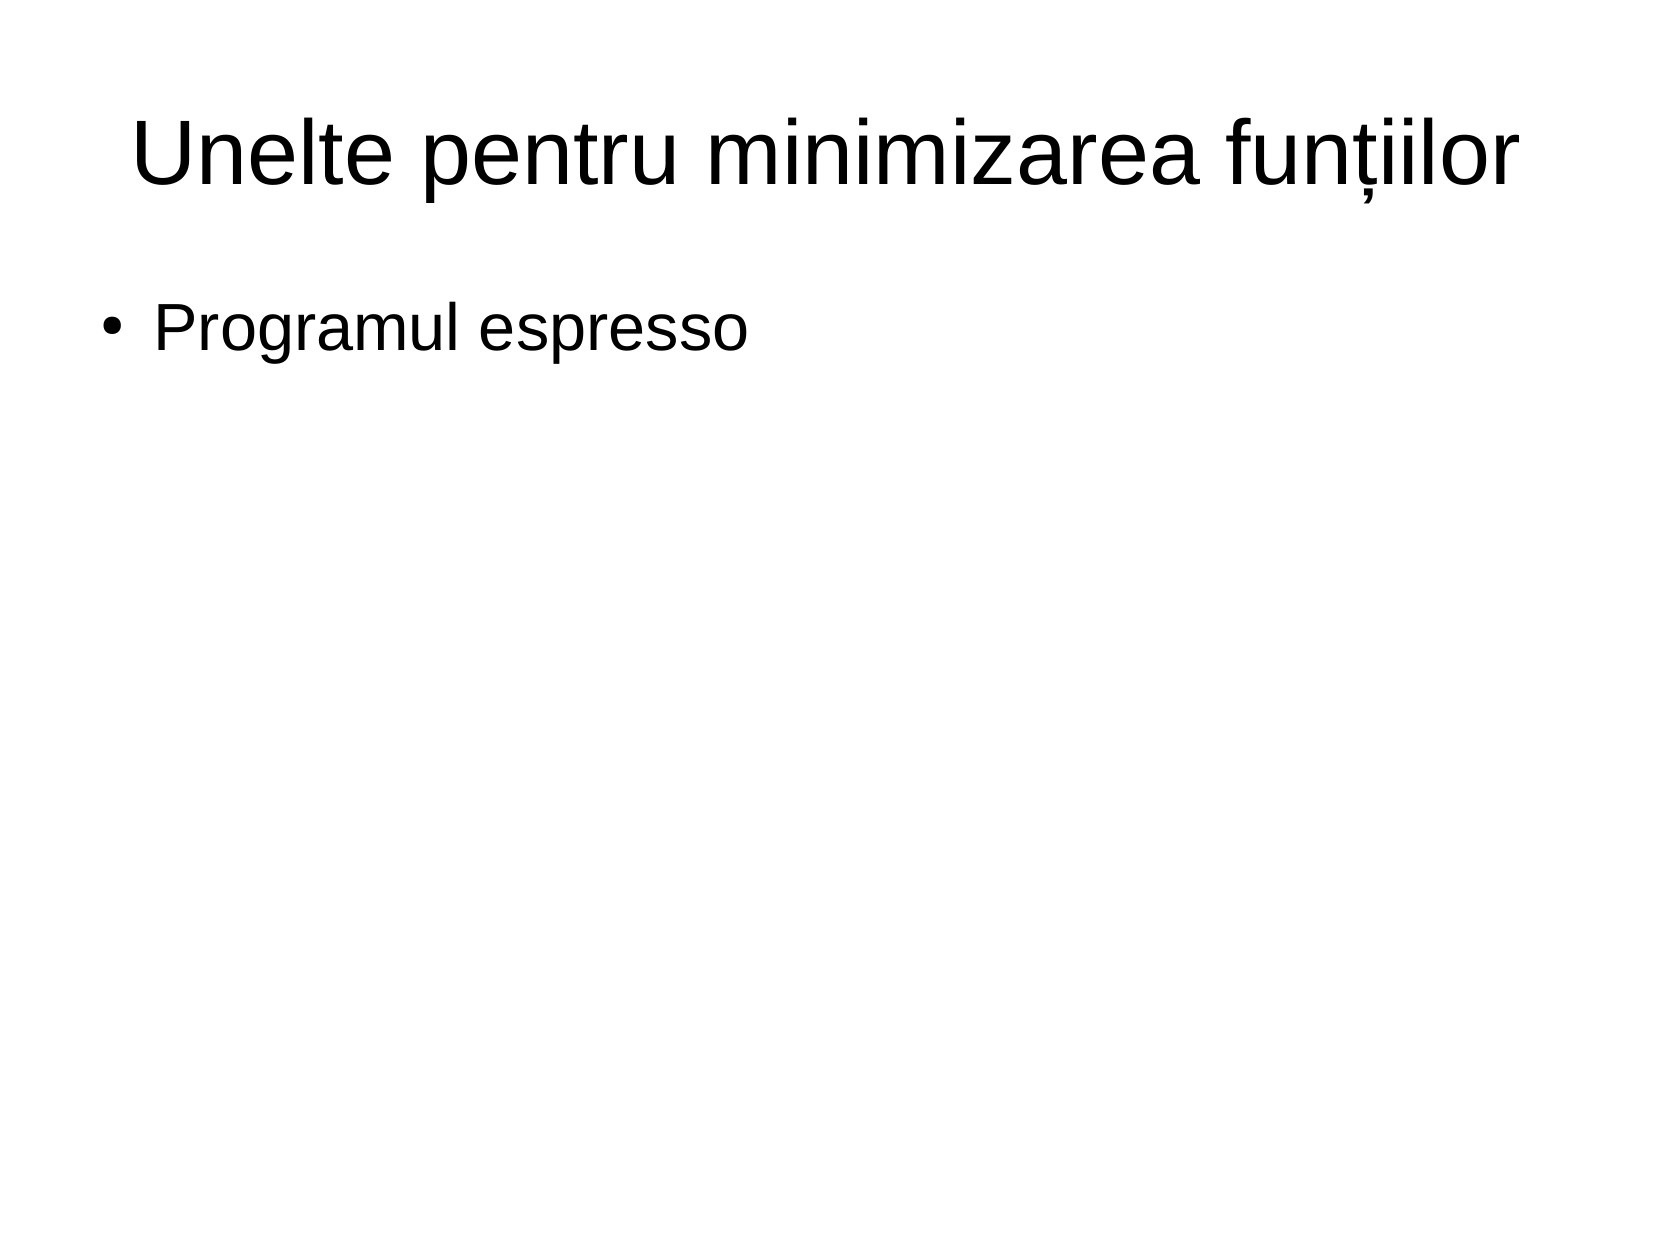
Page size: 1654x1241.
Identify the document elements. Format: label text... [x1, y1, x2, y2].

list Programul espresso [82, 290, 1571, 1010]
title Unelte pentru minimizarea funțiilor [82, 49, 1571, 257]
